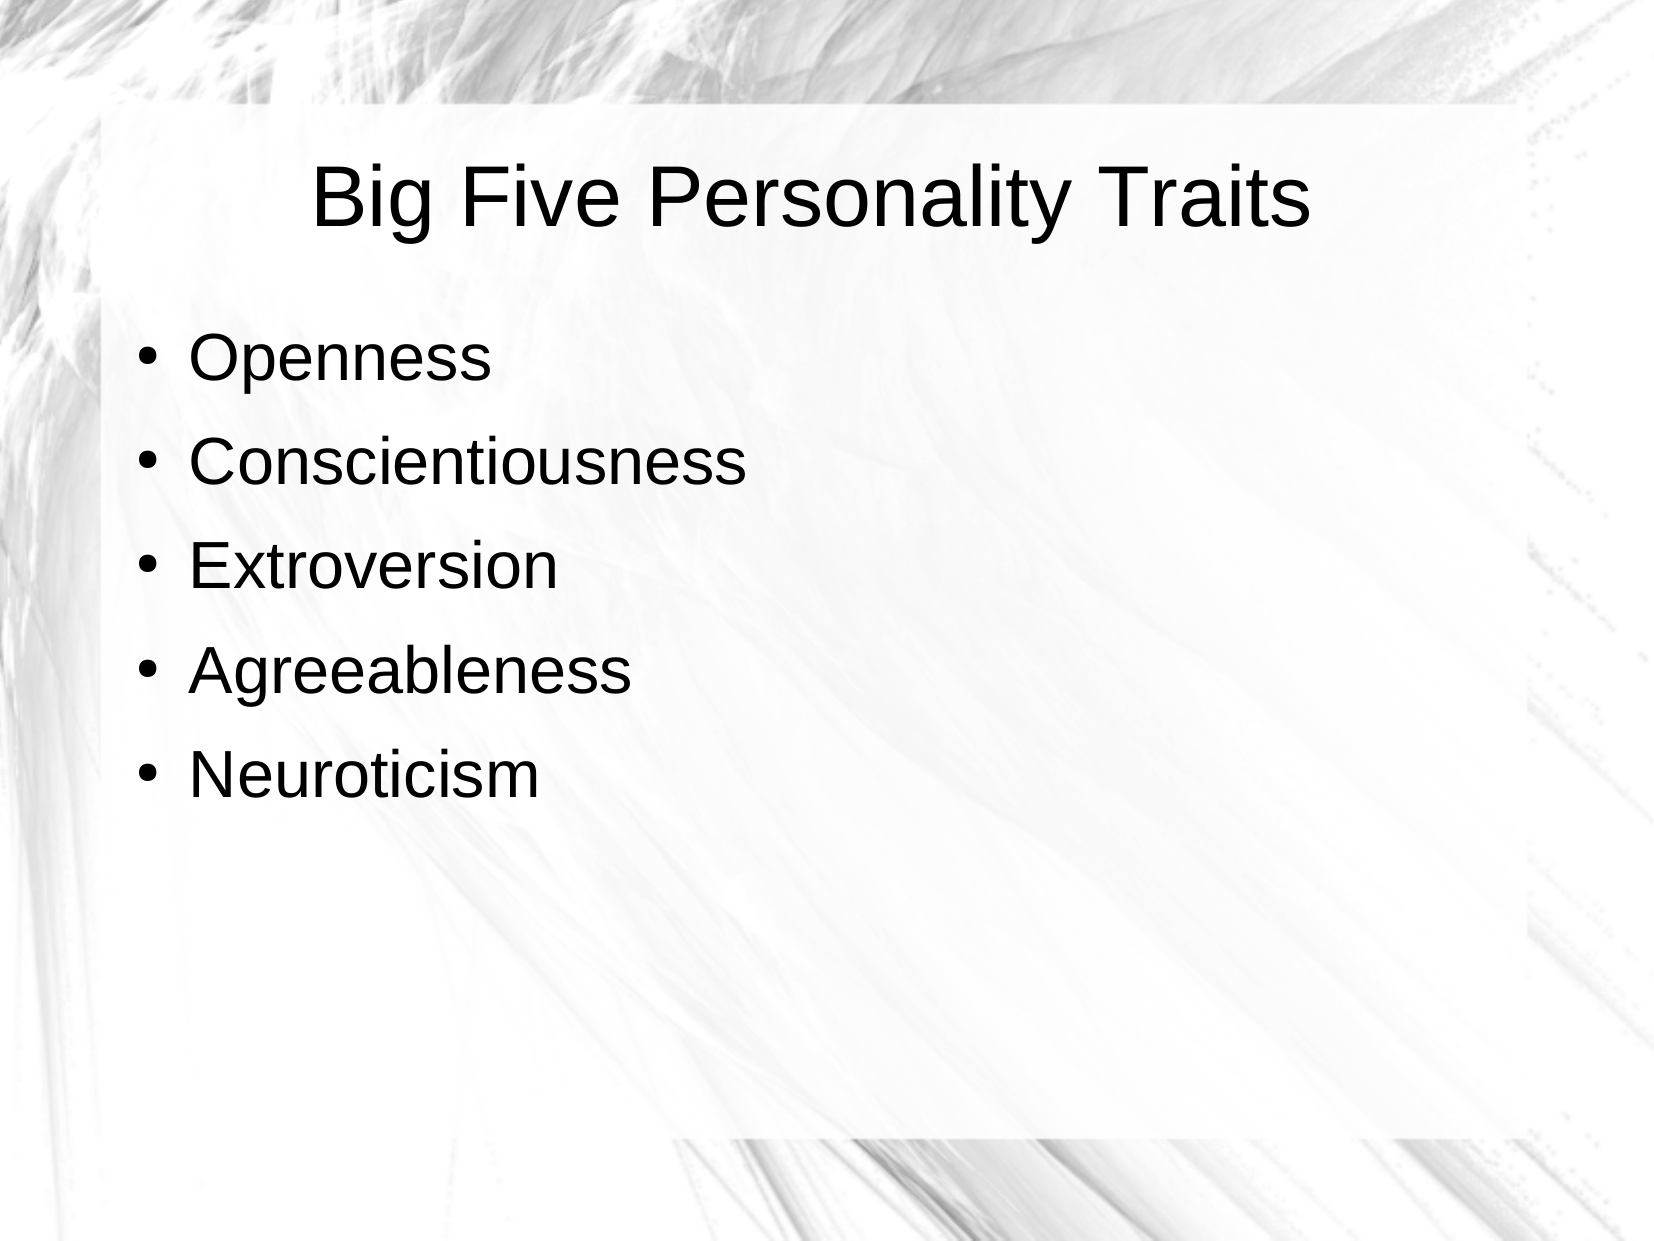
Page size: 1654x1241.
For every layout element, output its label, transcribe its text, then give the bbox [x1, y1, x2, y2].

picture [0, 0, 1654, 1241]
title Big Five Personality Traits [118, 112, 1506, 281]
list Openness Conscientiousness Extroversion Agreeableness Neuroticism [118, 319, 1571, 945]
